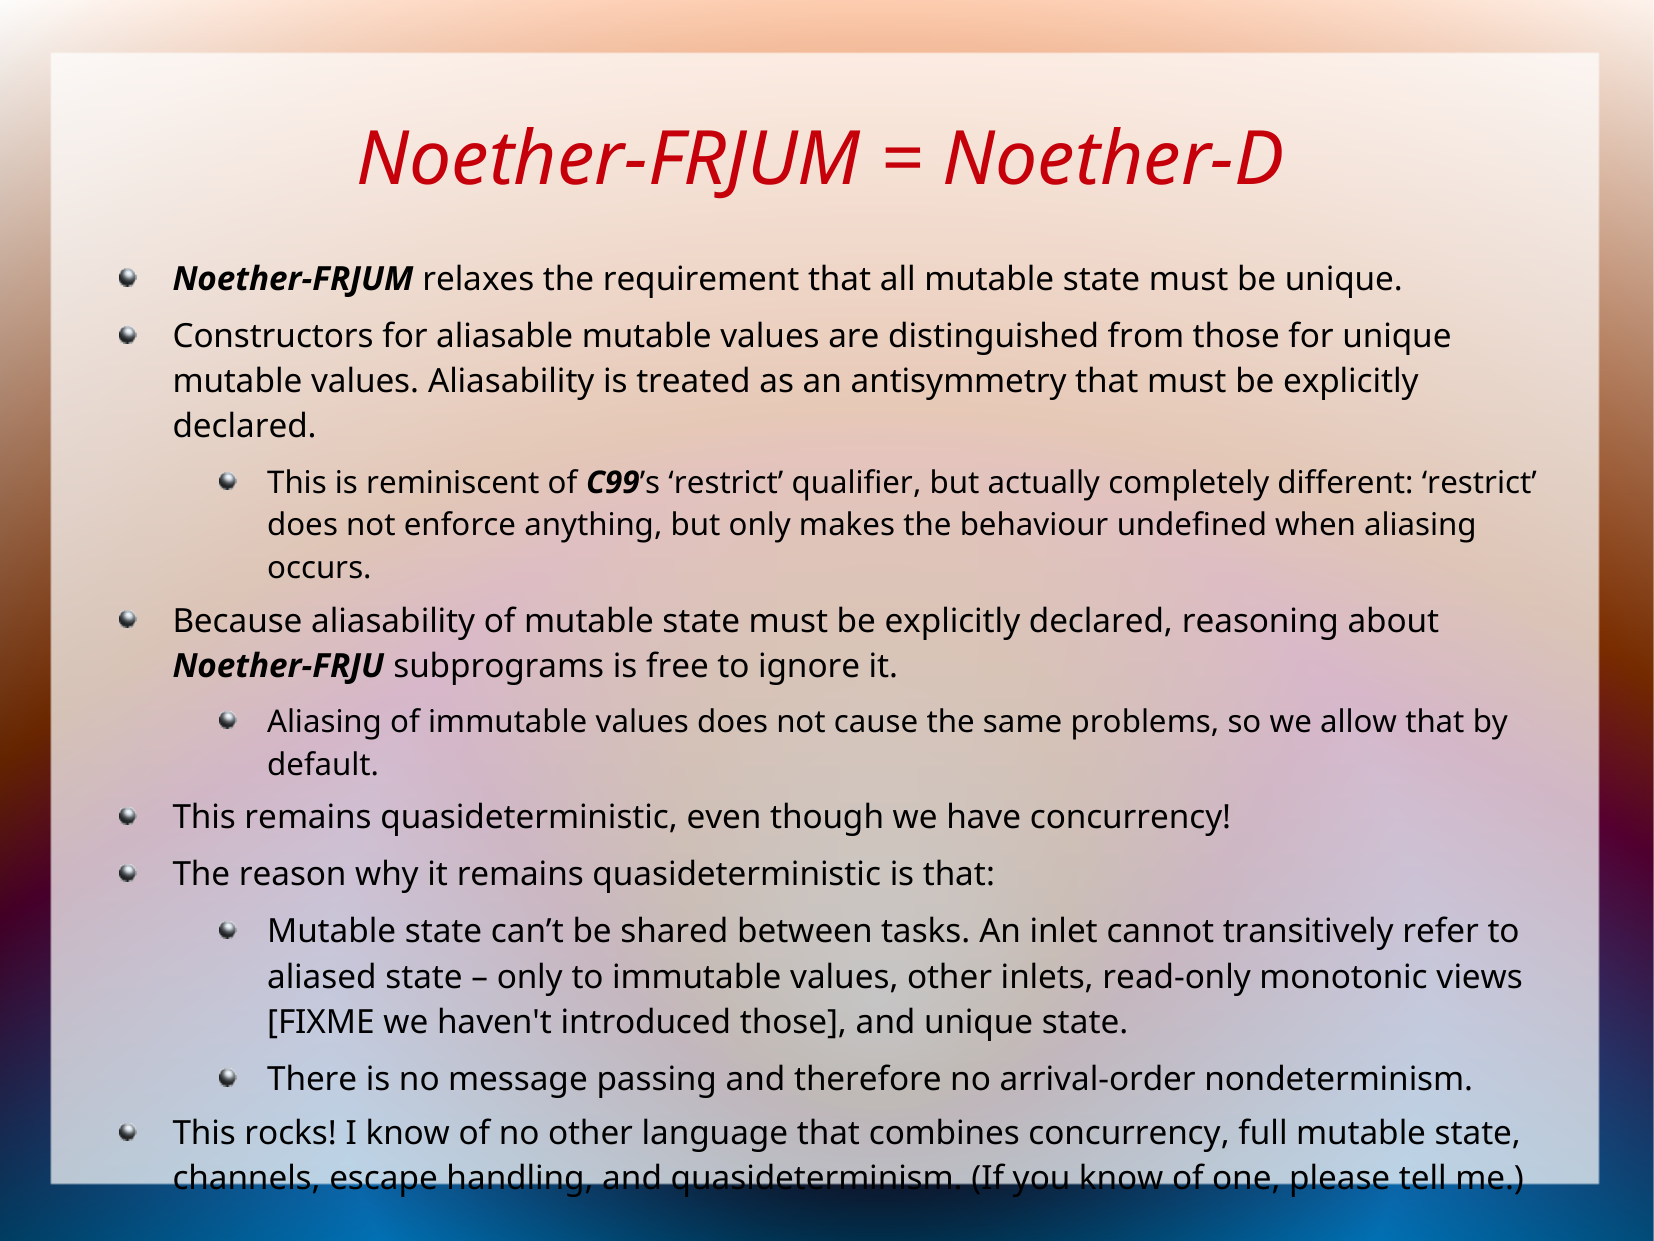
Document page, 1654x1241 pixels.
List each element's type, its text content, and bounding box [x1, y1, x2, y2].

title Noether-FRJUM = Noether-D [76, 59, 1565, 252]
list Noether-FRJUM relaxes the requirement that all mutable state must be unique. Constructors for aliasable mutable values are distinguished from those for unique mutable values. Aliasability is treated as an antisymmetry that must be explicitly declared. This is reminiscent of C99’s ‘restrict’ qualifier, but actually completely different: ‘restrict’ does not enforce anything, but only makes the behaviour undefined when aliasing occurs. Because aliasability of mutable state must be explicitly declared, reasoning about Noether-FRJU subprograms is free to ignore it. Aliasing of immutable values does not cause the same problems, so we allow that by default. This remains quasideterministic, even though we have concurrency! The reason why it remains quasideterministic is that: Mutable state can’t be shared between tasks. An inlet cannot transitively refer to aliased state – only to immutable values, other inlets, read-only monotonic views [FIXME we haven't introduced those], and unique state. There is no message passing and therefore no arrival-order nondeterminism. This rocks! I know of no other language that combines concurrency, full mutable state, channels, escape handling, and quasideterminism. (If you know of one, please tell me.) [101, 255, 1561, 1059]
picture [0, 0, 1654, 1241]
